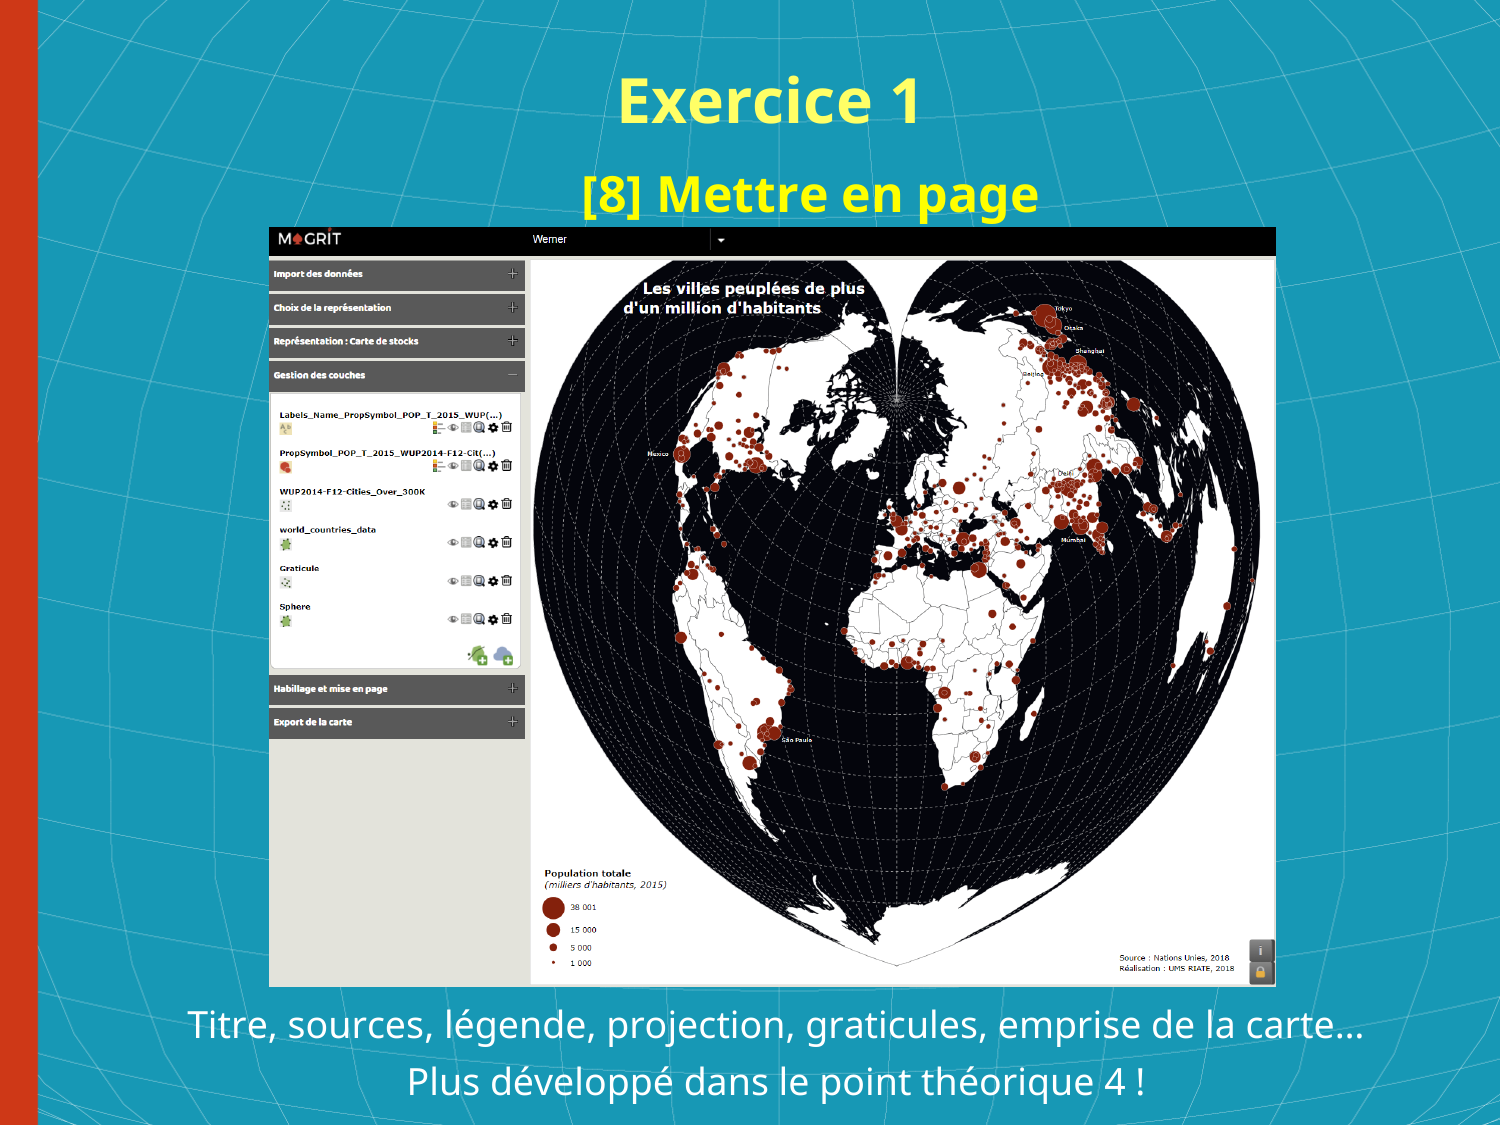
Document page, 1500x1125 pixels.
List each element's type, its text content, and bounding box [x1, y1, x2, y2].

title Exercice 1 [65, 20, 1477, 159]
list Titre, sources, légende, projection, graticules, emprise de la carte… Plus développé dans le point théorique 4 ! [171, 998, 1382, 1125]
list [8] Mettre en page [59, 159, 1477, 812]
picture [0, 0, 1500, 1125]
